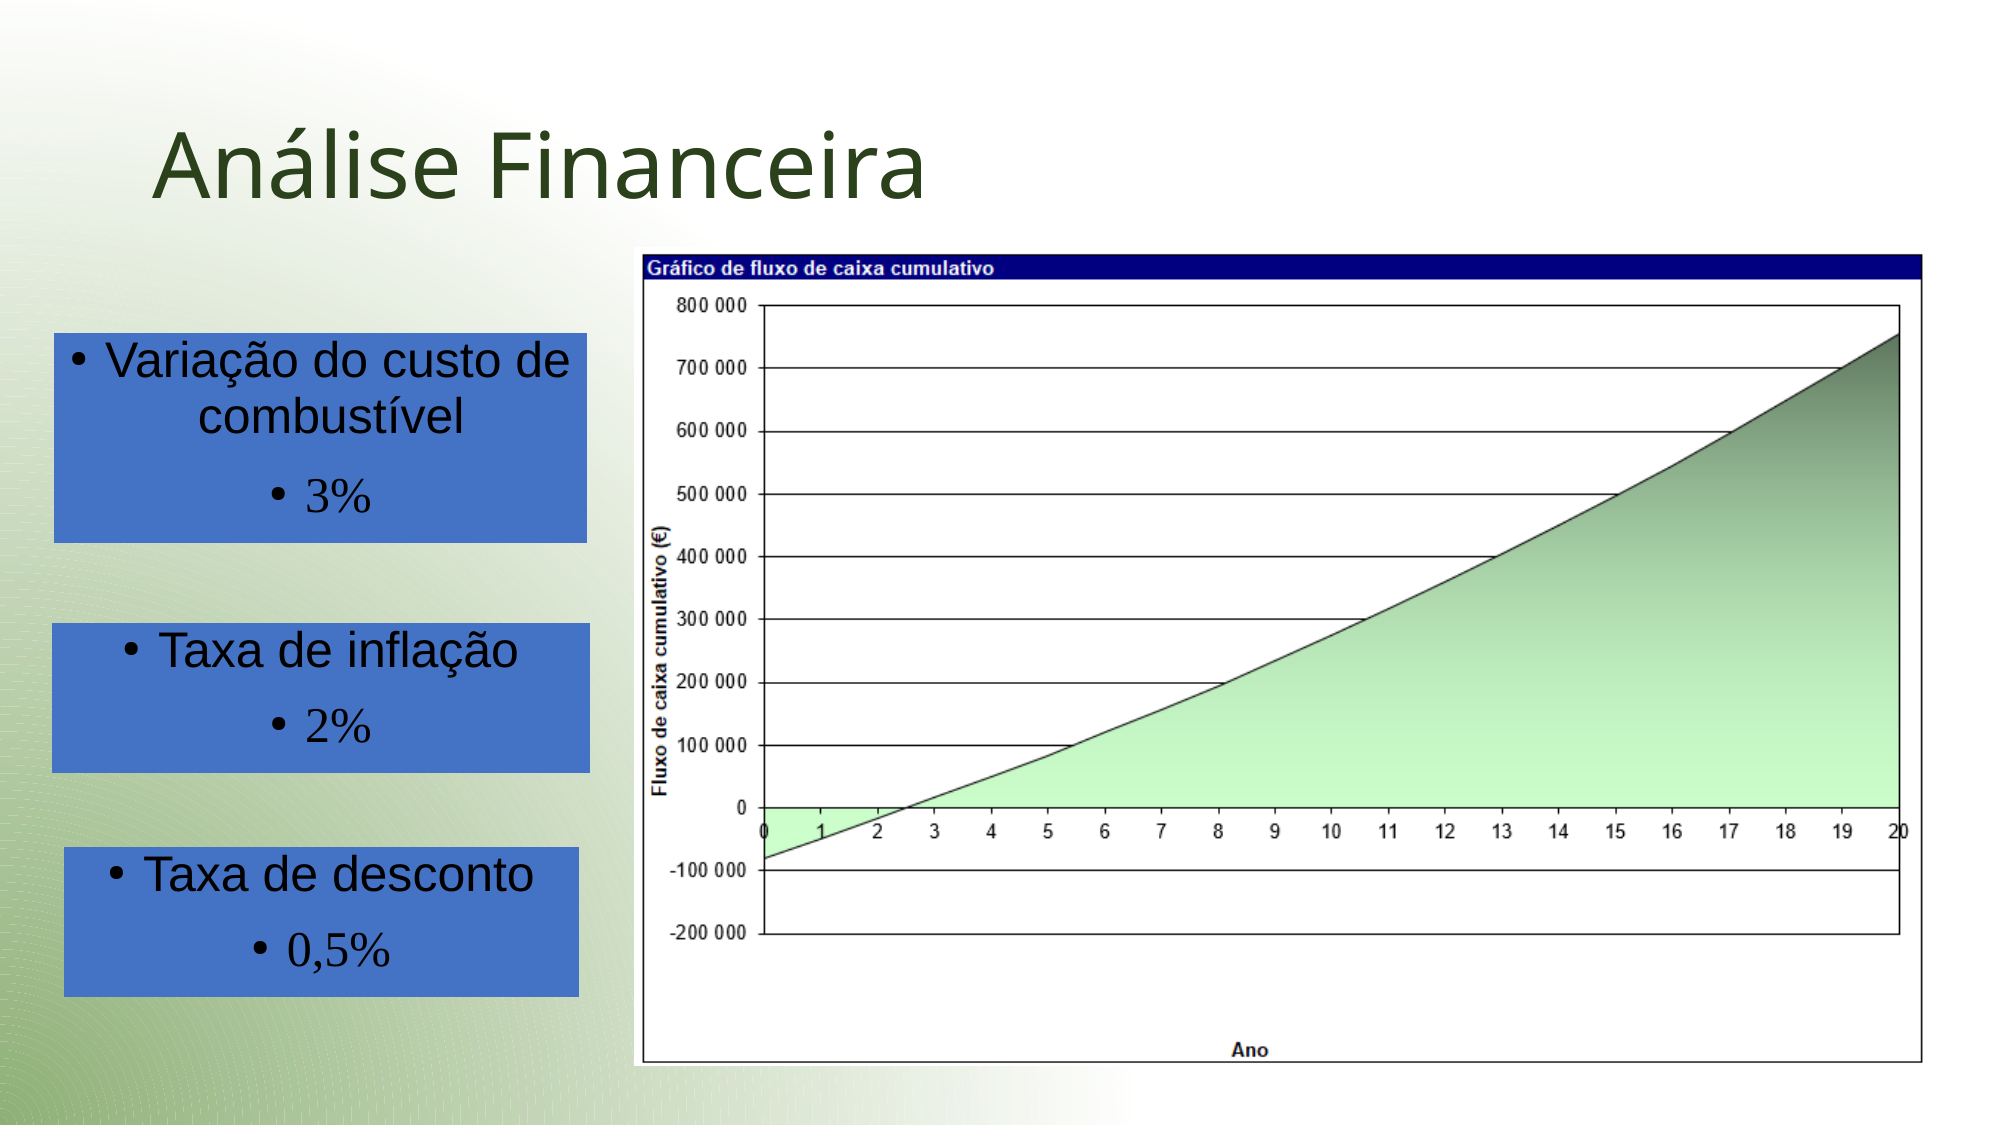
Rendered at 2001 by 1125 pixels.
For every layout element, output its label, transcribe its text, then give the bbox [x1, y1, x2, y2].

table_cell 2%​ [52, 698, 590, 773]
table_cell 3% [54, 468, 587, 543]
table_header Taxa de desconto [64, 847, 579, 922]
table_header Taxa de inflação [52, 623, 590, 698]
text_box [0, 0, 2000, 1125]
table_cell 0,5%​ [64, 922, 579, 997]
table_header Variação do custo de combustível [54, 333, 587, 468]
title Análise Financeira [137, 59, 1863, 278]
picture [634, 247, 1930, 1066]
